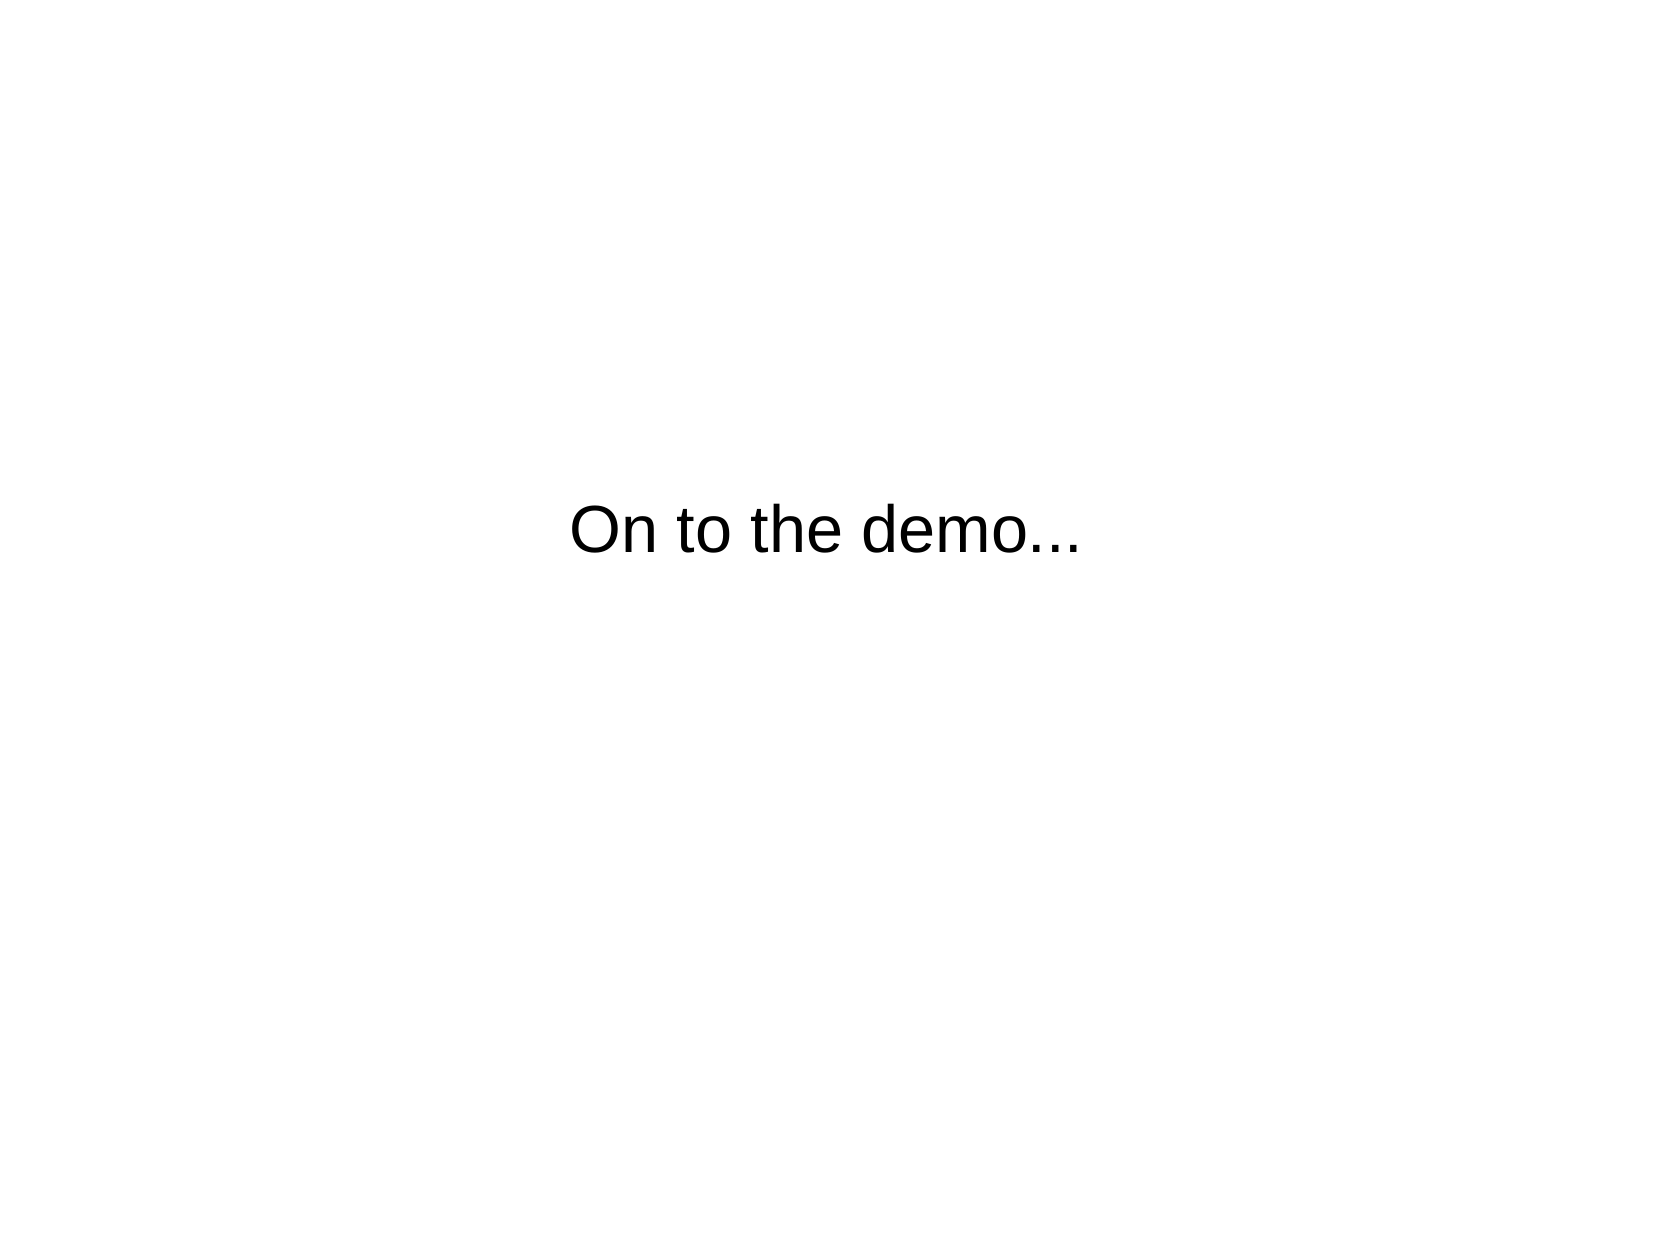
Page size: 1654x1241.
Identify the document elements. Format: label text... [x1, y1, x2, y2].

subtitle On to the demo... [82, 49, 1571, 1010]
